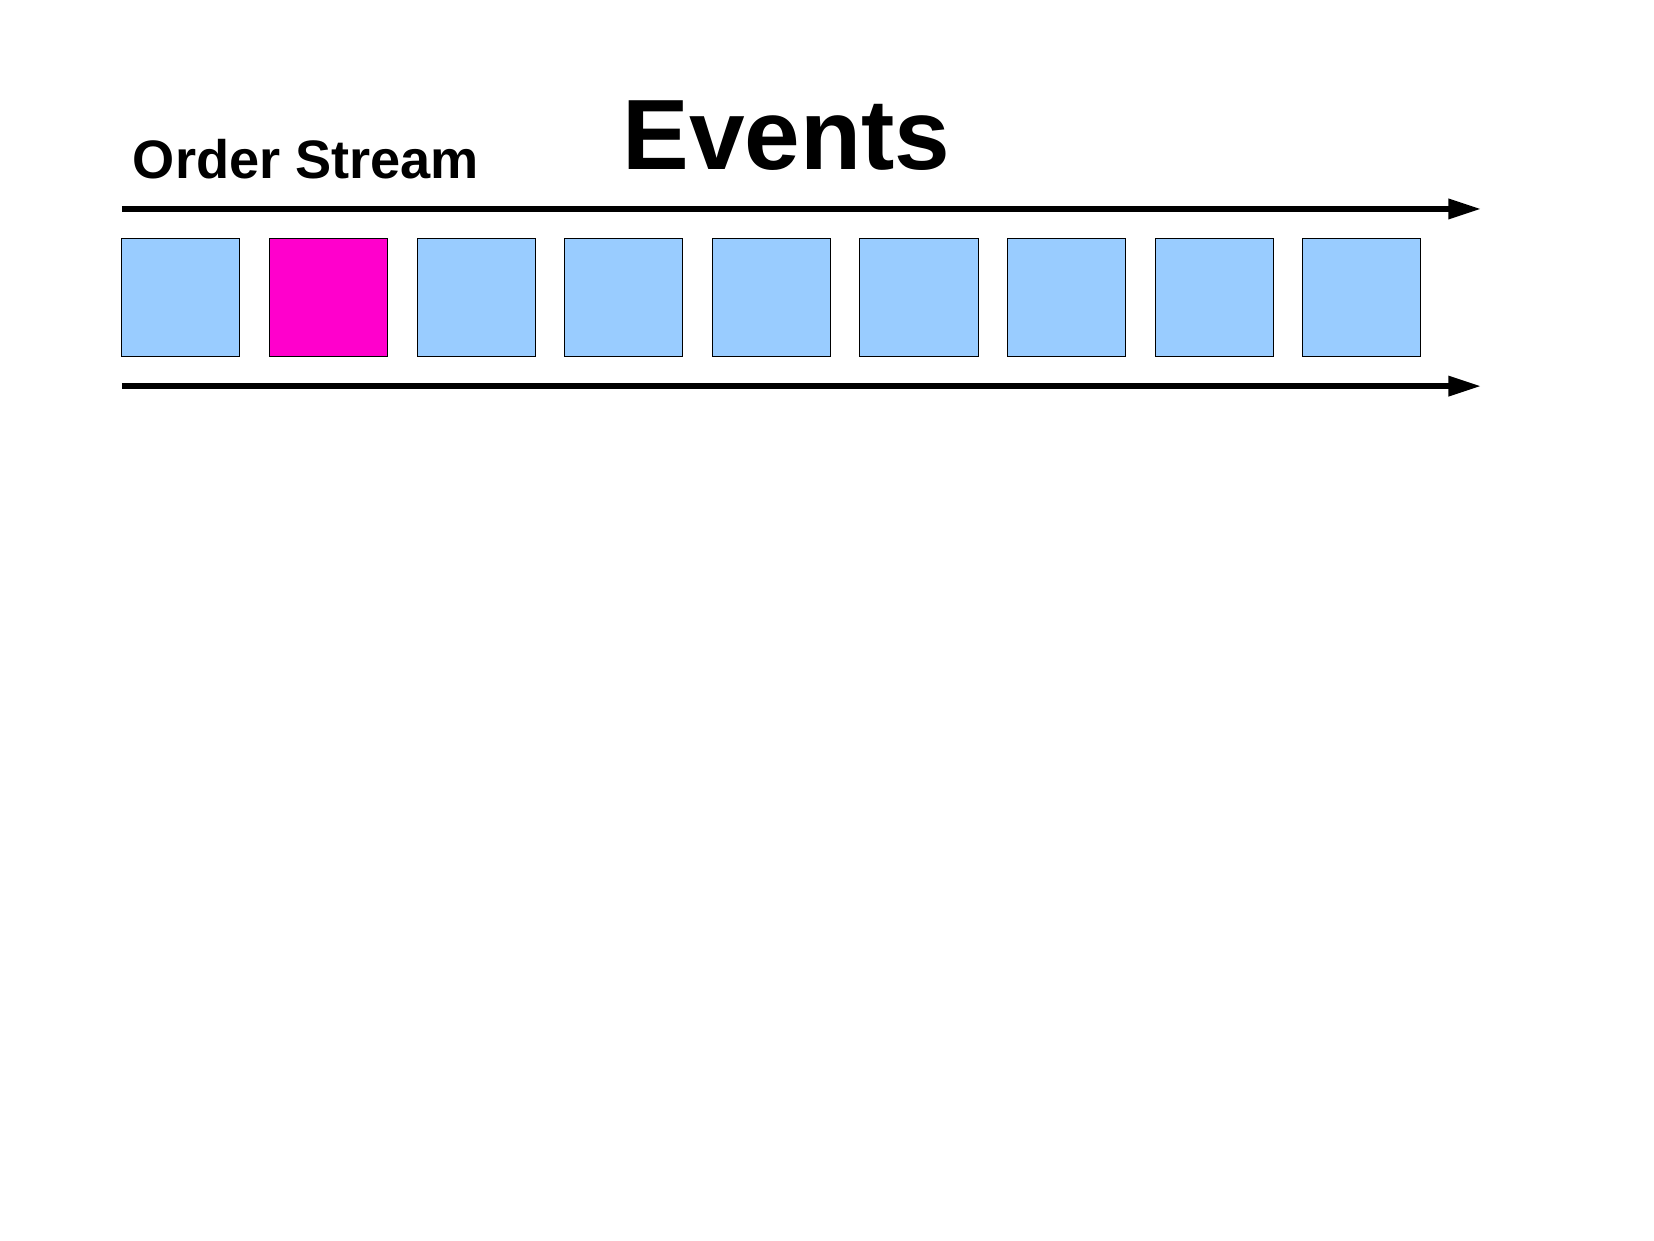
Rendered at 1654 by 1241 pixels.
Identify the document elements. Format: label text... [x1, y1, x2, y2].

text_box [417, 238, 536, 357]
text_box [1302, 238, 1421, 357]
text_box [712, 238, 831, 357]
text_box Order Stream [118, 122, 495, 199]
text_box [564, 238, 683, 357]
text_box [121, 238, 240, 357]
text_box [1155, 238, 1274, 357]
text_box [859, 238, 979, 357]
text_box [1007, 238, 1126, 357]
text_box Events [509, 71, 1063, 237]
text_box [269, 238, 388, 357]
